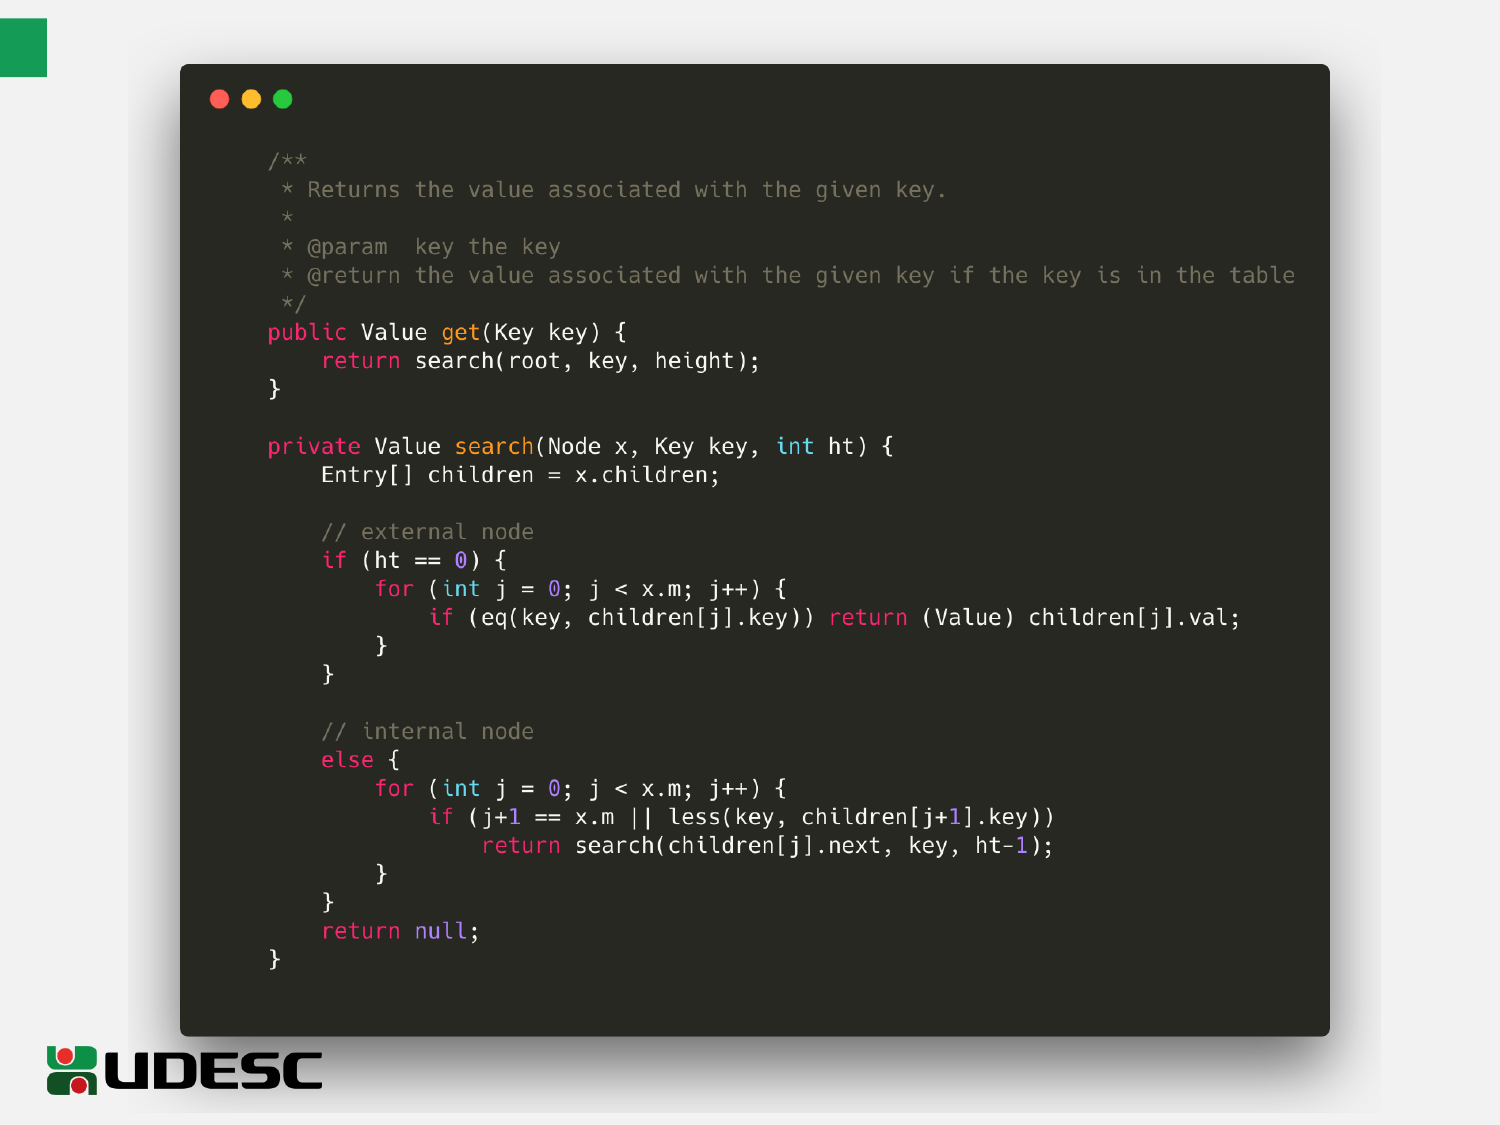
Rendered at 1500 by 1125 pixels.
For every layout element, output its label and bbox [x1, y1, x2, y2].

picture [47, 0, 1381, 1113]
text_box [0, 18, 47, 78]
